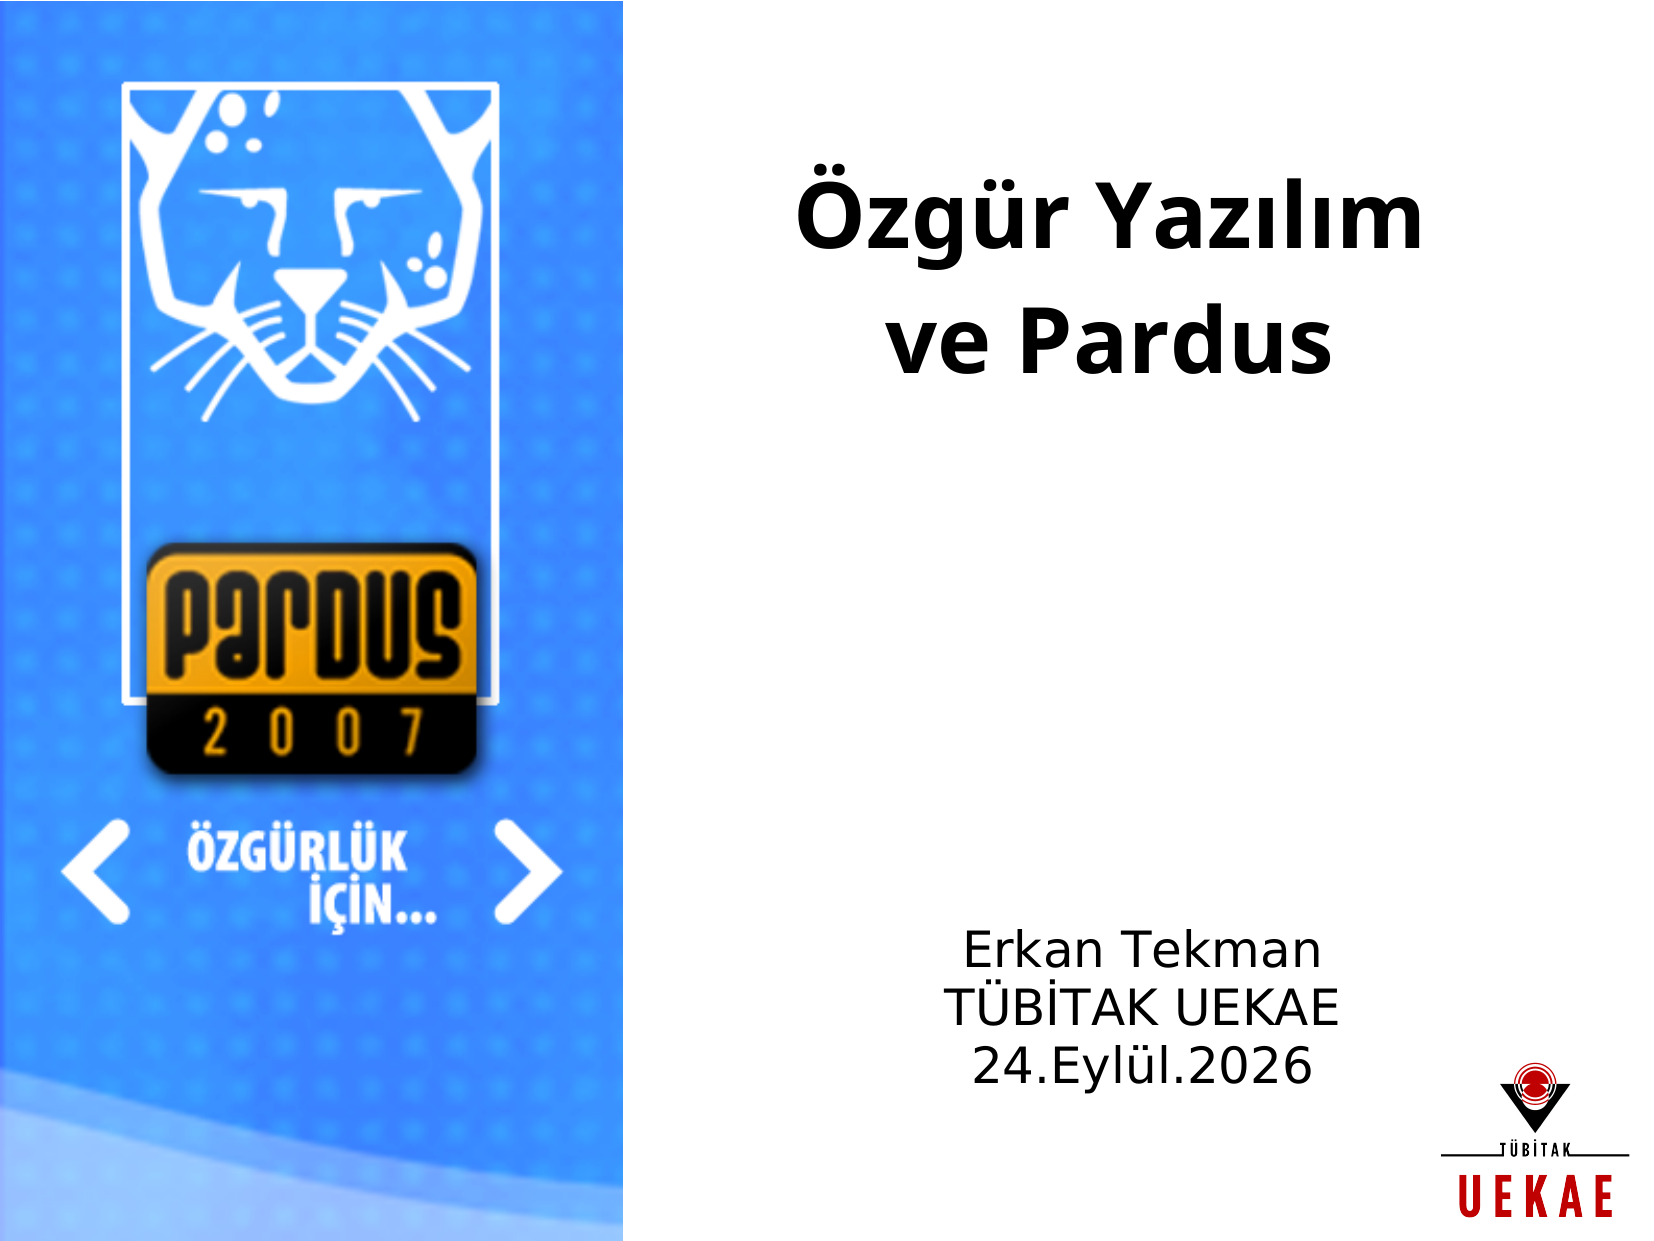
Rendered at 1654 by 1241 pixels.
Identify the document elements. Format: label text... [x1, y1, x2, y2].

picture [0, 1, 623, 1241]
subtitle Erkan Tekman TÜBİTAK UEKAE 13.Haziran.2007 [679, 915, 1571, 1102]
picture [1435, 1057, 1636, 1222]
title Özgür Yazılım ve Pardus [649, 56, 1571, 495]
